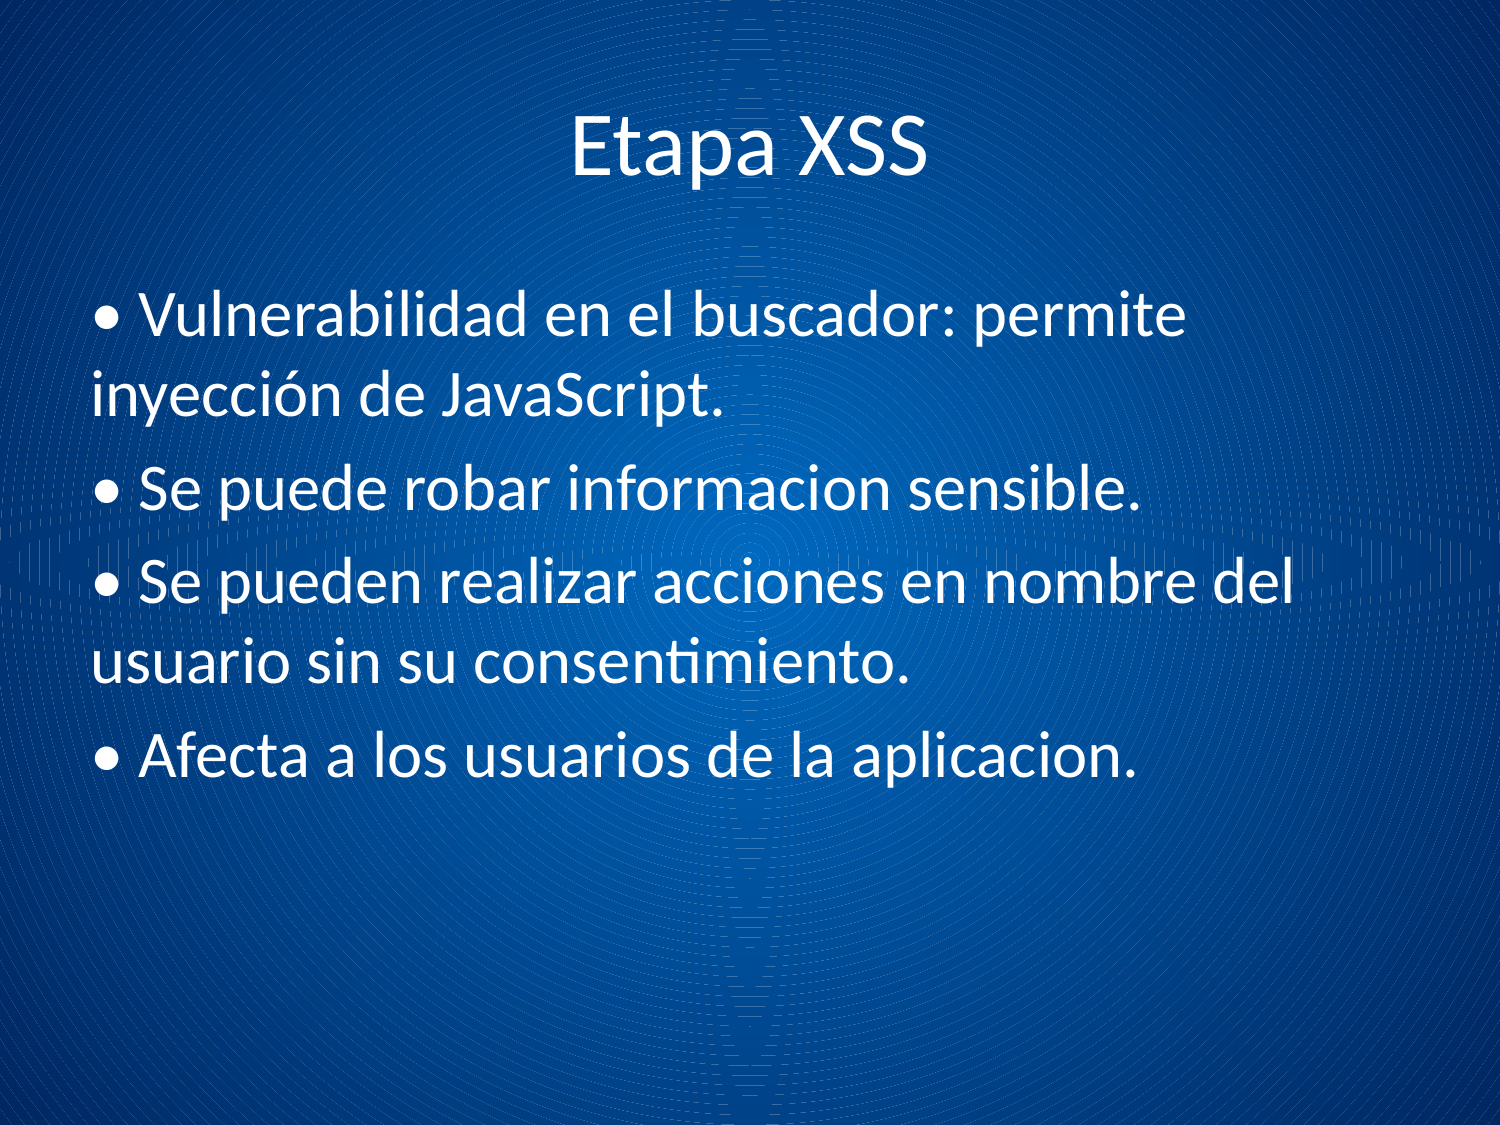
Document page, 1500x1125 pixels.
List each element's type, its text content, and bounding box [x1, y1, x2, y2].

title Etapa XSS [75, 45, 1425, 233]
list • Vulnerabilidad en el buscador: permite inyección de JavaScript. • Se puede robar informacion sensible. • Se pueden realizar acciones en nombre del usuario sin su consentimiento. • Afecta a los usuarios de la aplicacion. [75, 262, 1425, 1005]
